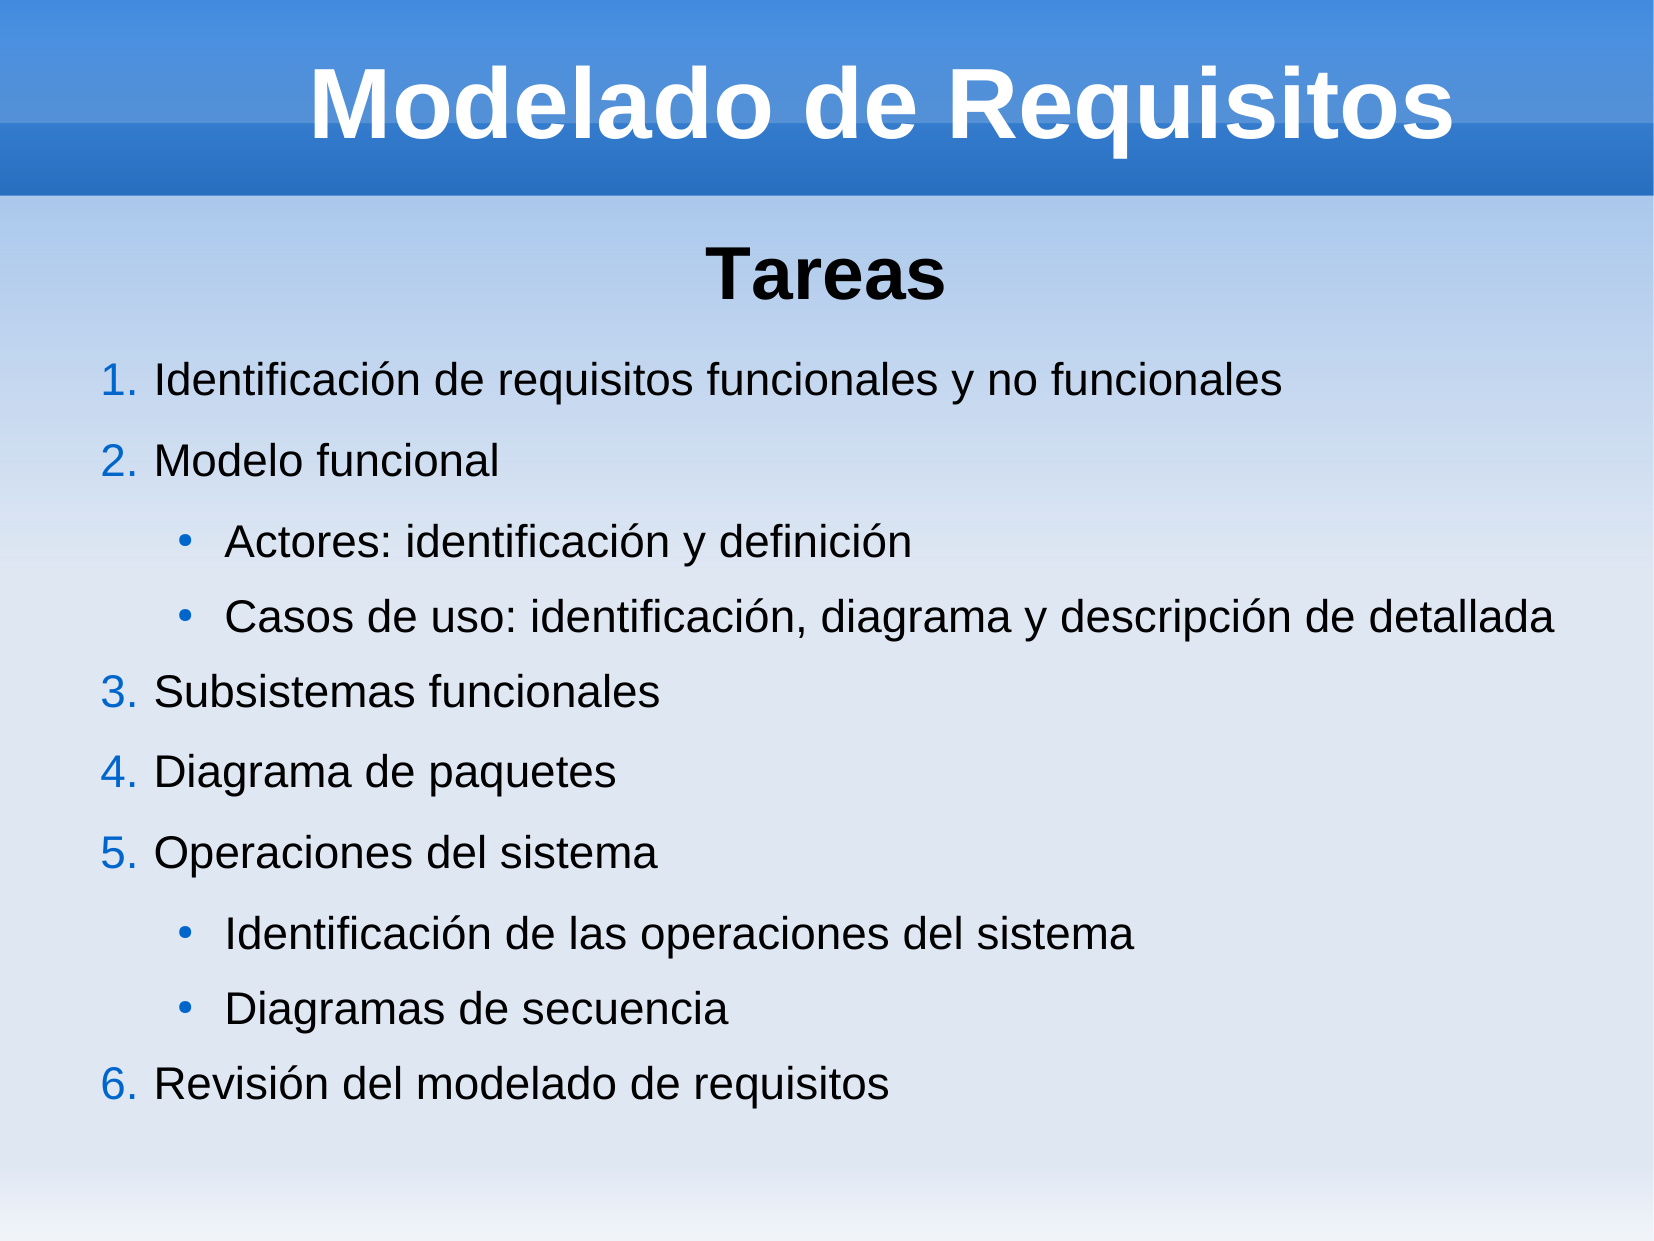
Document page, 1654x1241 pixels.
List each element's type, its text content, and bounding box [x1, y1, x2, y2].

picture [0, 0, 1654, 1241]
title Modelado de Requisitos [236, 0, 1477, 208]
list Identificación de requisitos funcionales y no funcionales Modelo funcional Actores: identificación y definición Casos de uso: identificación, diagrama y descripción de detallada Subsistemas funcionales Diagrama de paquetes Operaciones del sistema Identificación de las operaciones del sistema Diagramas de secuencia Revisión del modelado de requisitos [82, 354, 1565, 1107]
text_box Tareas [59, 224, 1595, 324]
